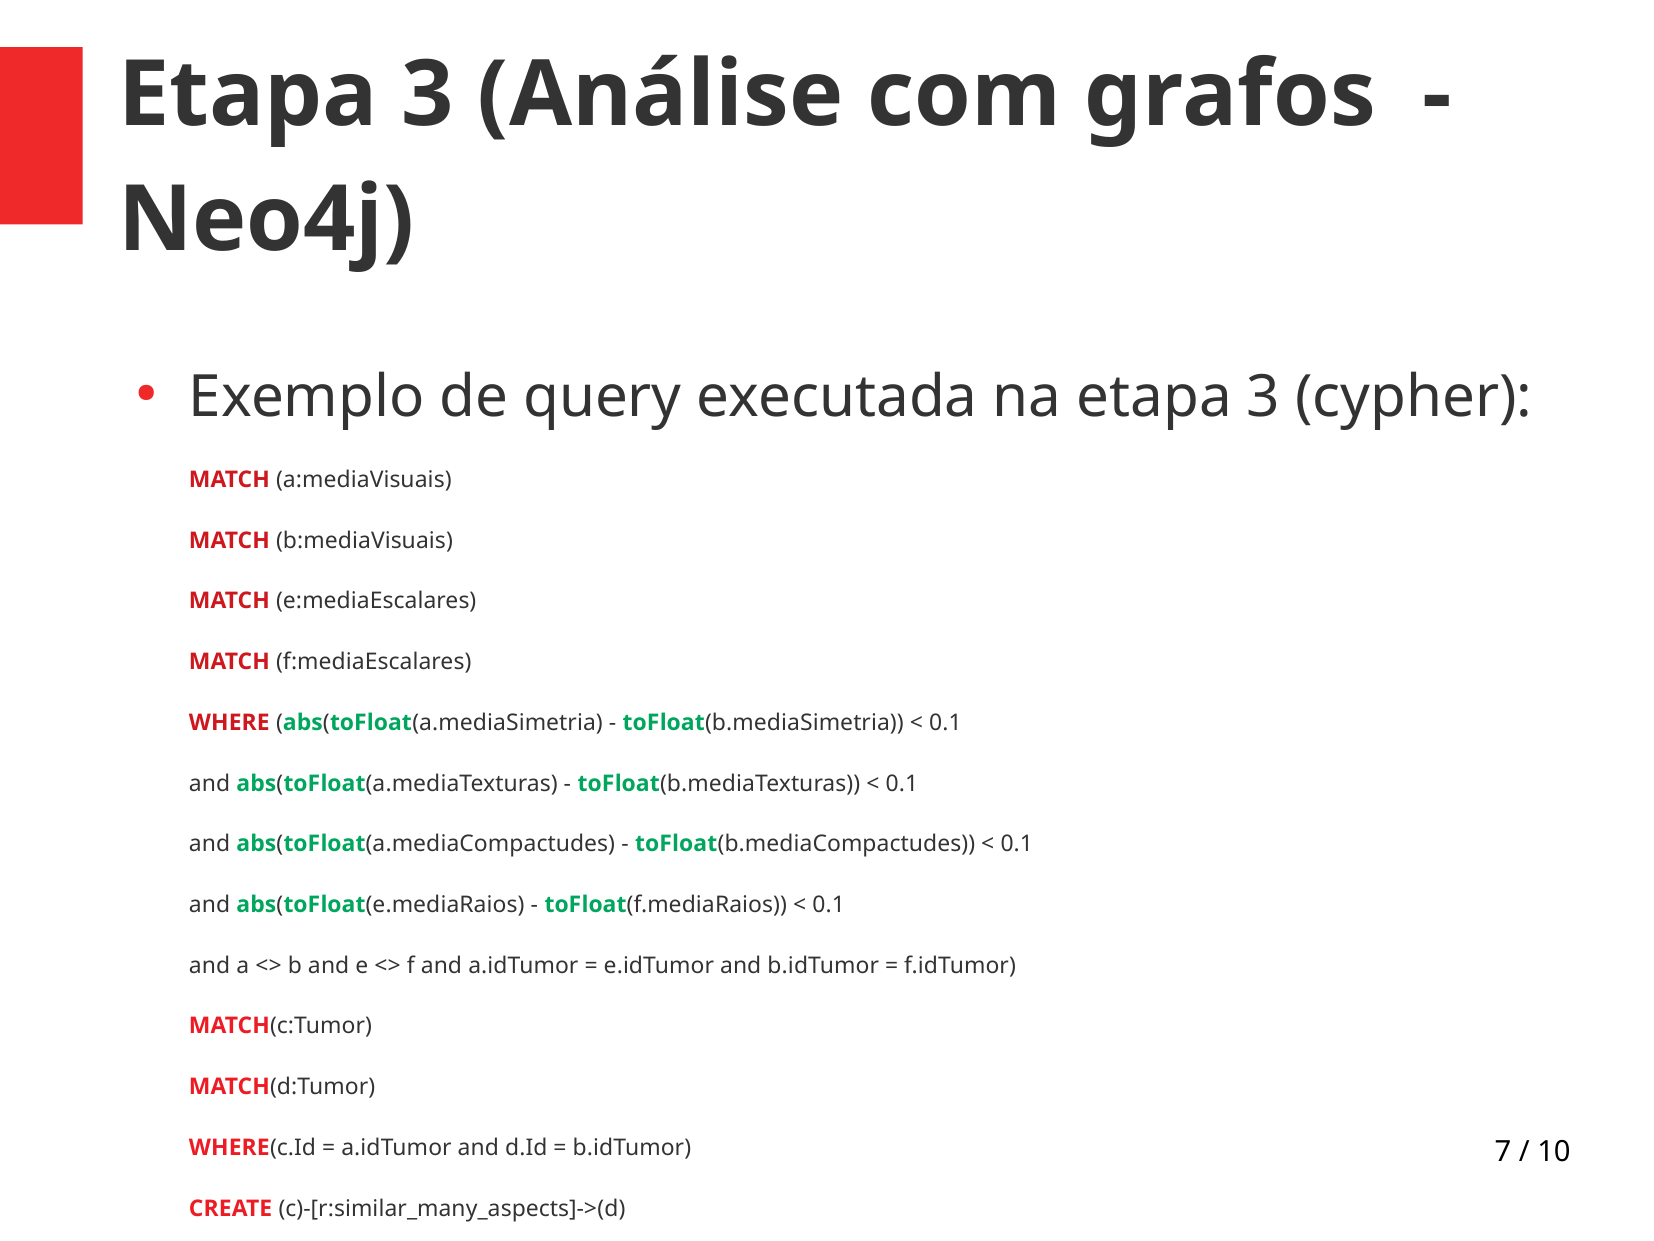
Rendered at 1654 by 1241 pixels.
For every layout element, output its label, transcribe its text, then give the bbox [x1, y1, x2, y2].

title Etapa 3 (Análise com grafos - Neo4j) [118, 45, 1571, 260]
list Exemplo de query executada na etapa 3 (cypher): MATCH (a:mediaVisuais) MATCH (b:mediaVisuais) MATCH (e:mediaEscalares) MATCH (f:mediaEscalares) WHERE (abs(toFloat(a.mediaSimetria) - toFloat(b.mediaSimetria)) < 0.1 and abs(toFloat(a.mediaTexturas) - toFloat(b.mediaTexturas)) < 0.1 and abs(toFloat(a.mediaCompactudes) - toFloat(b.mediaCompactudes)) < 0.1 and abs(toFloat(e.mediaRaios) - toFloat(f.mediaRaios)) < 0.1 and a <> b and e <> f and a.idTumor = e.idTumor and b.idTumor = f.idTumor) MATCH(c:Tumor) MATCH(d:Tumor) WHERE(c.Id = a.idTumor and d.Id = b.idTumor) CREATE (c)-[r:similar_many_aspects]->(d) [118, 354, 1536, 1074]
